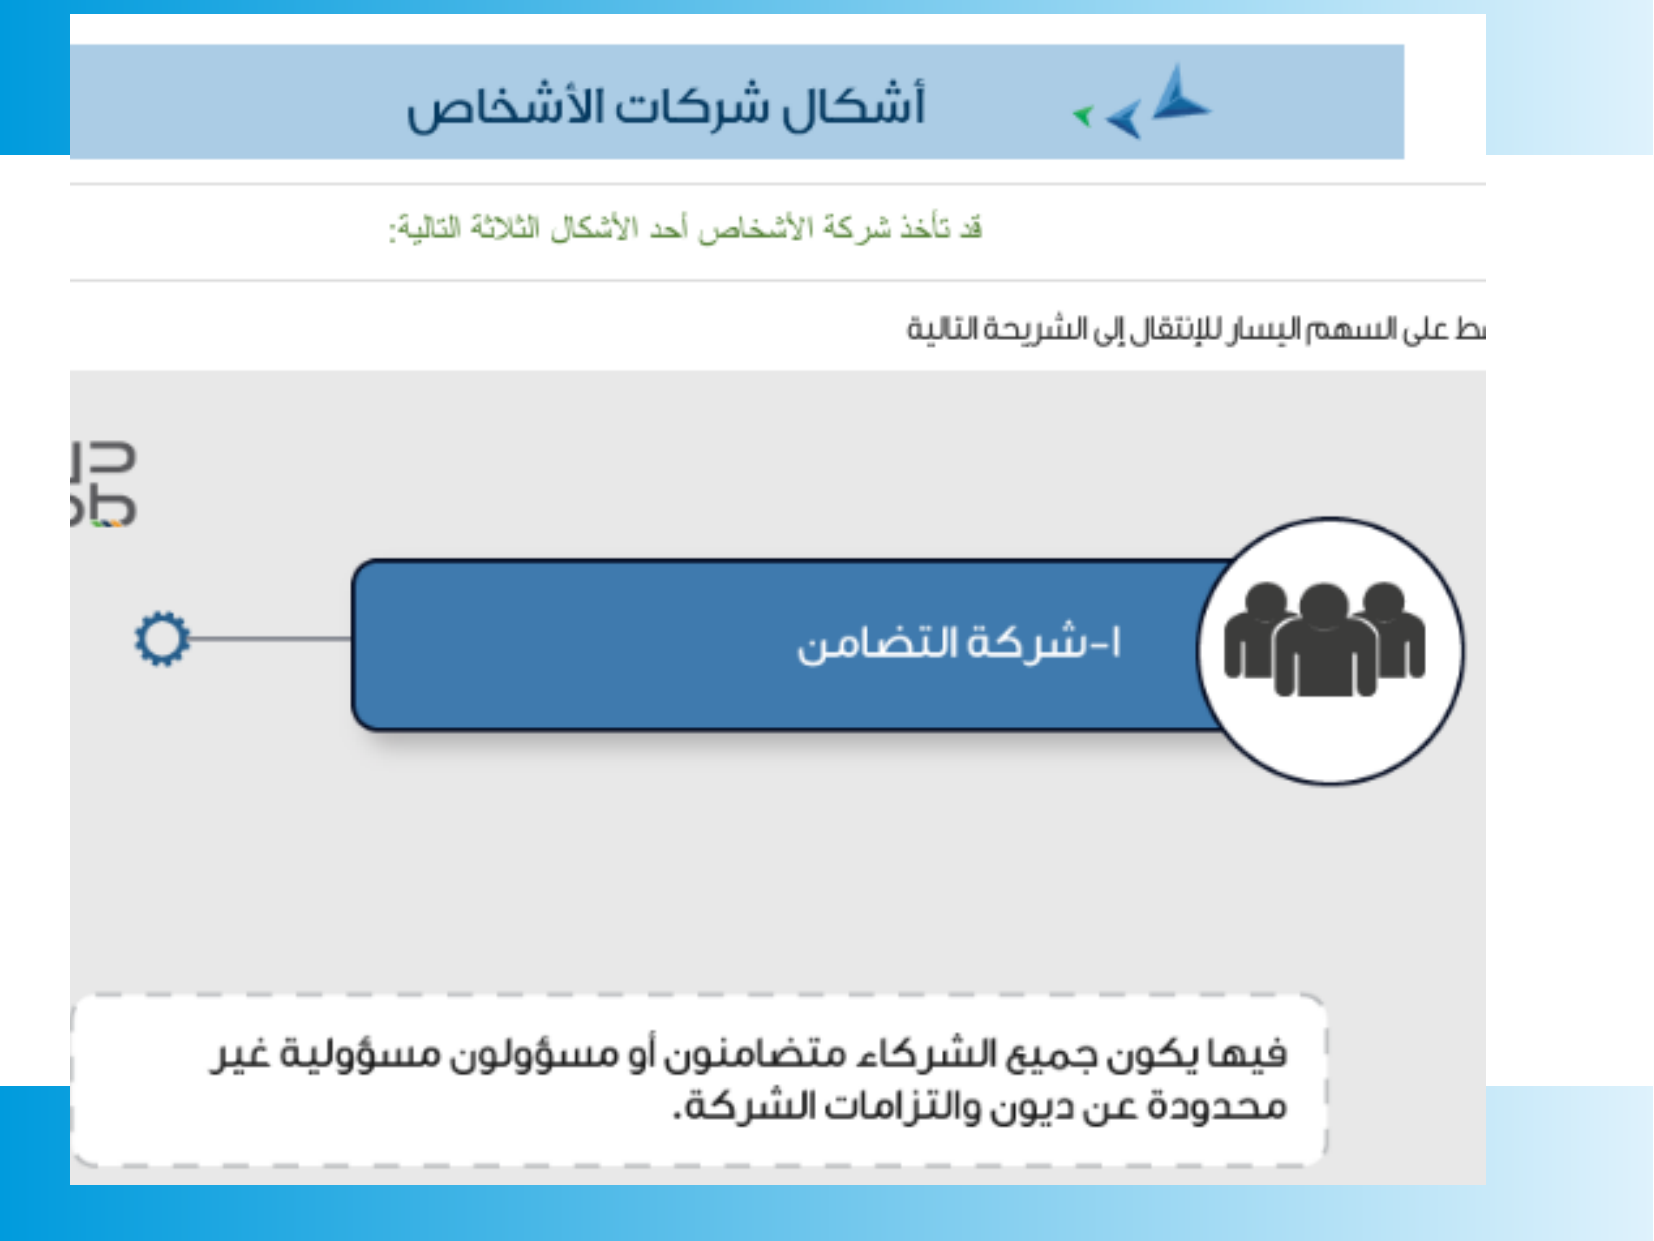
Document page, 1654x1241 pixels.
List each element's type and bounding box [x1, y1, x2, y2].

picture [70, 0, 1486, 1241]
